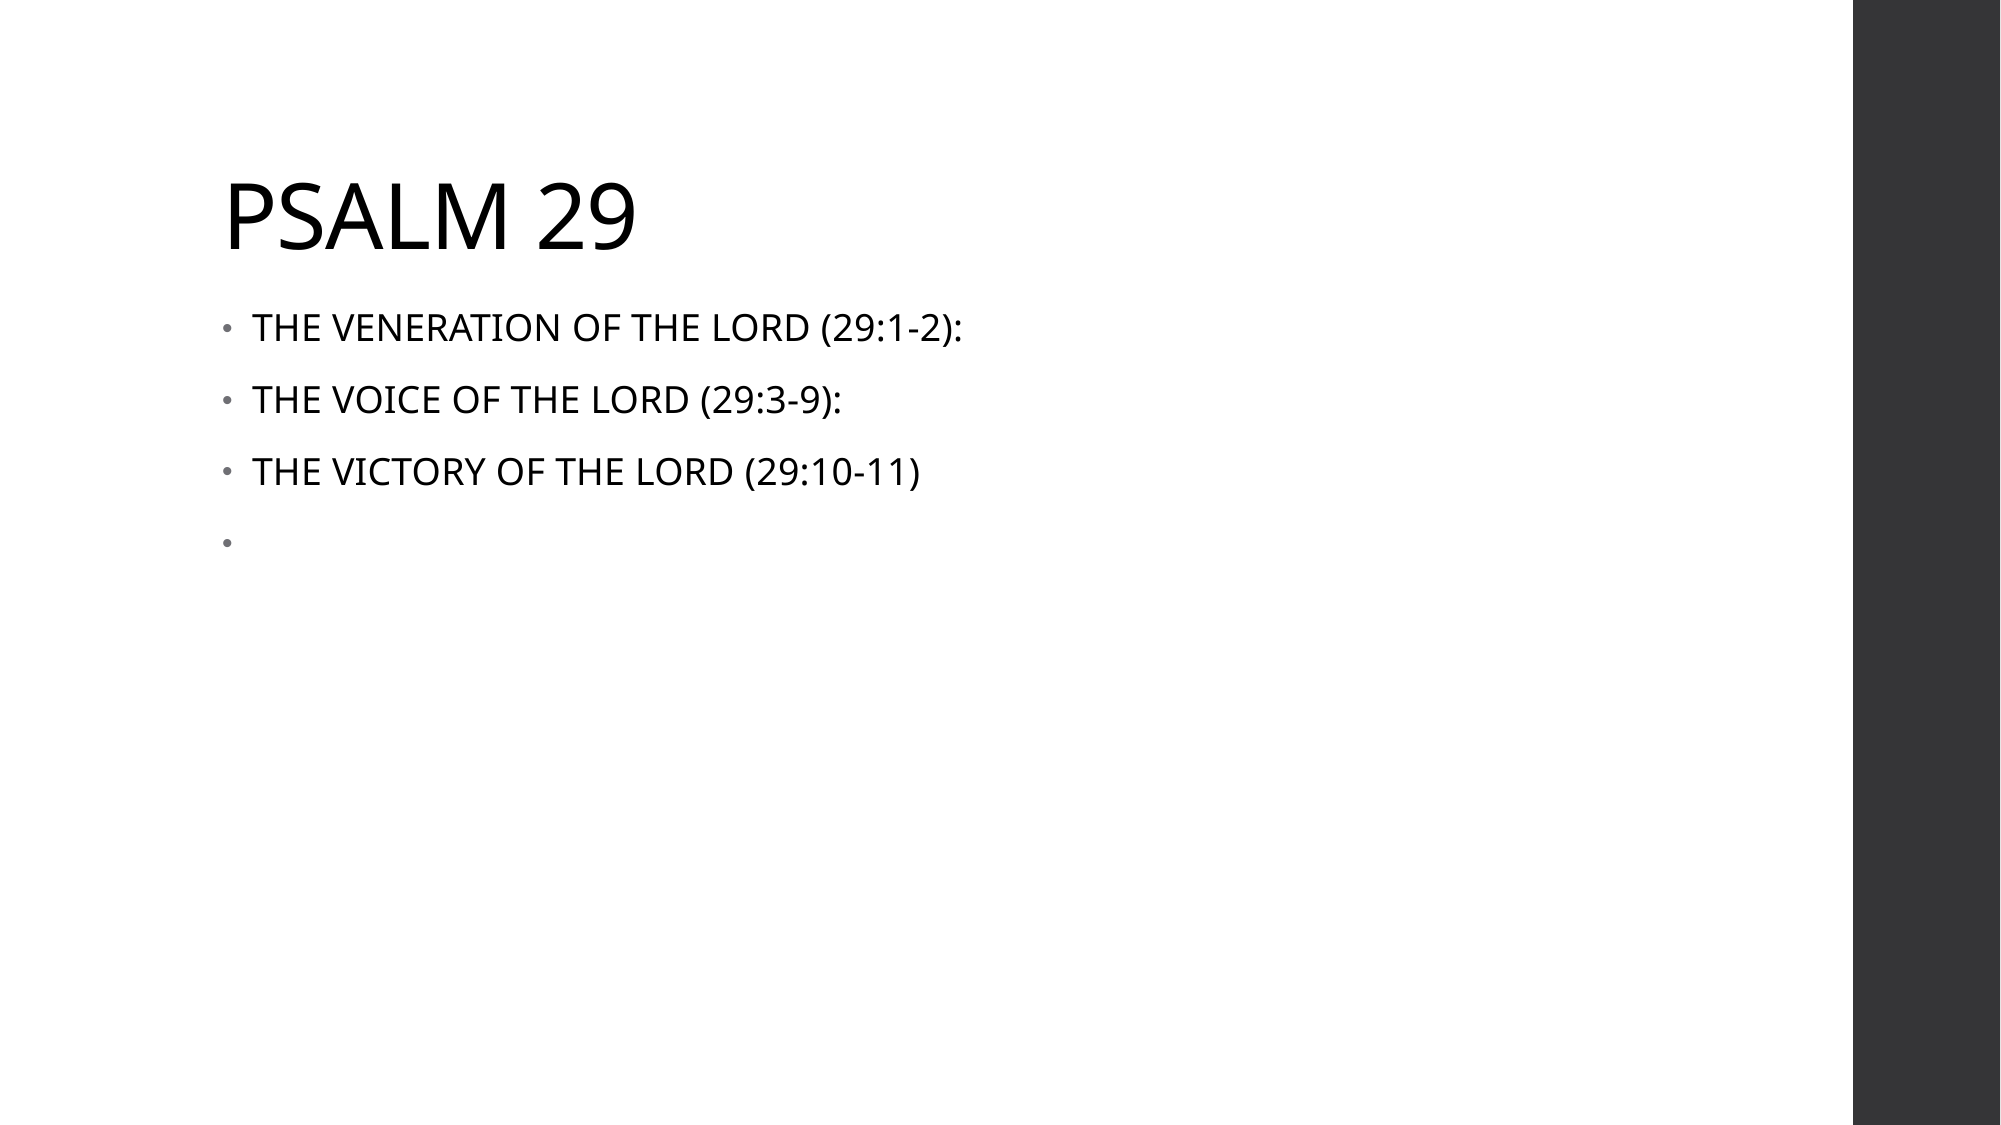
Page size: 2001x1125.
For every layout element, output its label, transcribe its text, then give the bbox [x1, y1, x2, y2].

title PSALM 29 [206, 60, 1797, 278]
list THE VENERATION OF THE LORD (29:1-2): THE VOICE OF THE LORD (29:3-9): THE VICTORY OF THE LORD (29:10-11) [206, 299, 1617, 1014]
